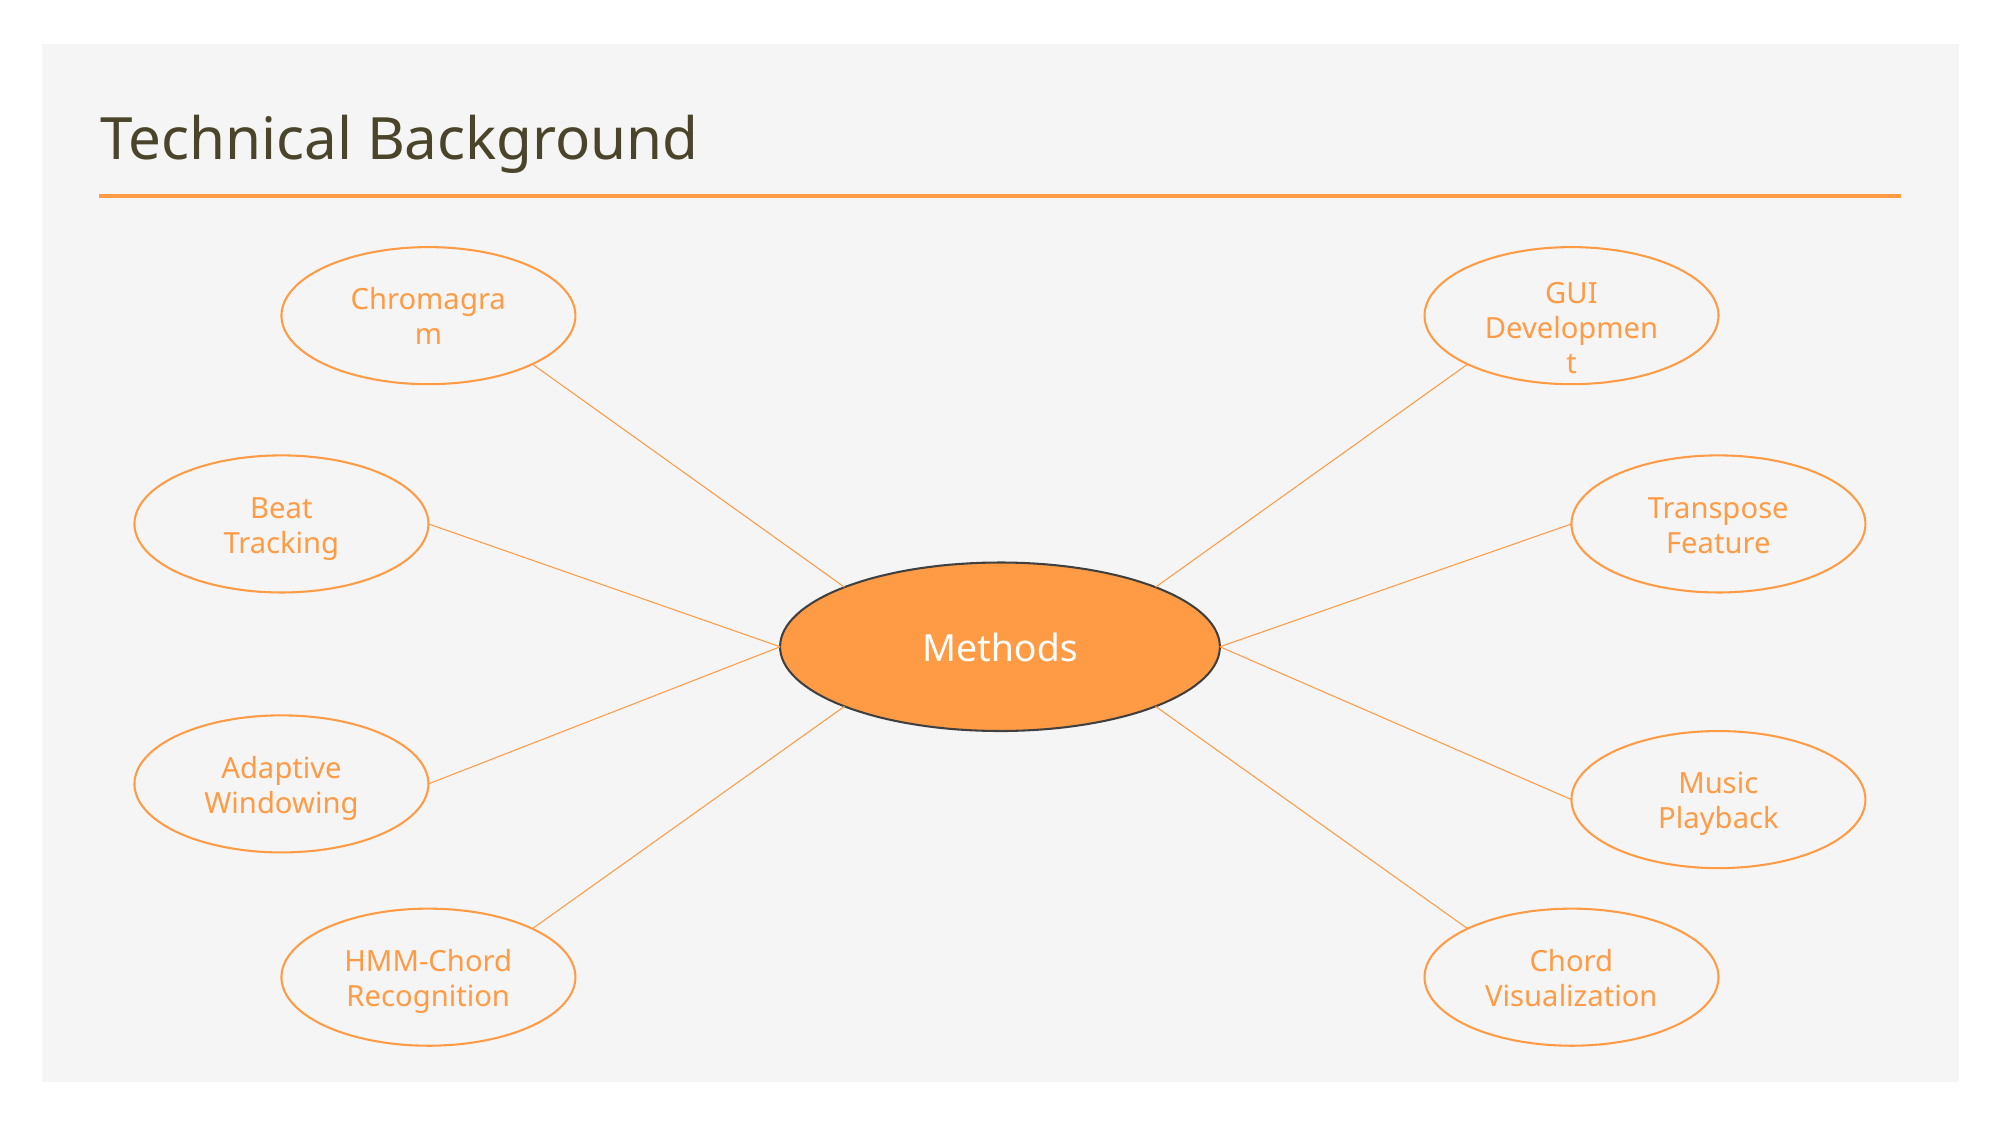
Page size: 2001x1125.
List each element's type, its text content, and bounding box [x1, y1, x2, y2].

text_box GUI Development [1424, 247, 1719, 385]
title Technical Background [85, 73, 1421, 179]
text_box Beat Tracking [134, 455, 429, 593]
text_box Adaptive Windowing [134, 715, 429, 853]
text_box [595, 741, 798, 886]
text_box Music Playback [1571, 731, 1866, 869]
text_box Methods [780, 562, 1220, 732]
text_box [478, 250, 798, 552]
text_box HMM-Chord Recognition [281, 908, 576, 1046]
text_box [88, 250, 798, 886]
text_box Transpose Feature [1571, 455, 1866, 593]
text_box Chord Visualization [1424, 908, 1719, 1046]
text_box Chromagram [281, 247, 576, 385]
